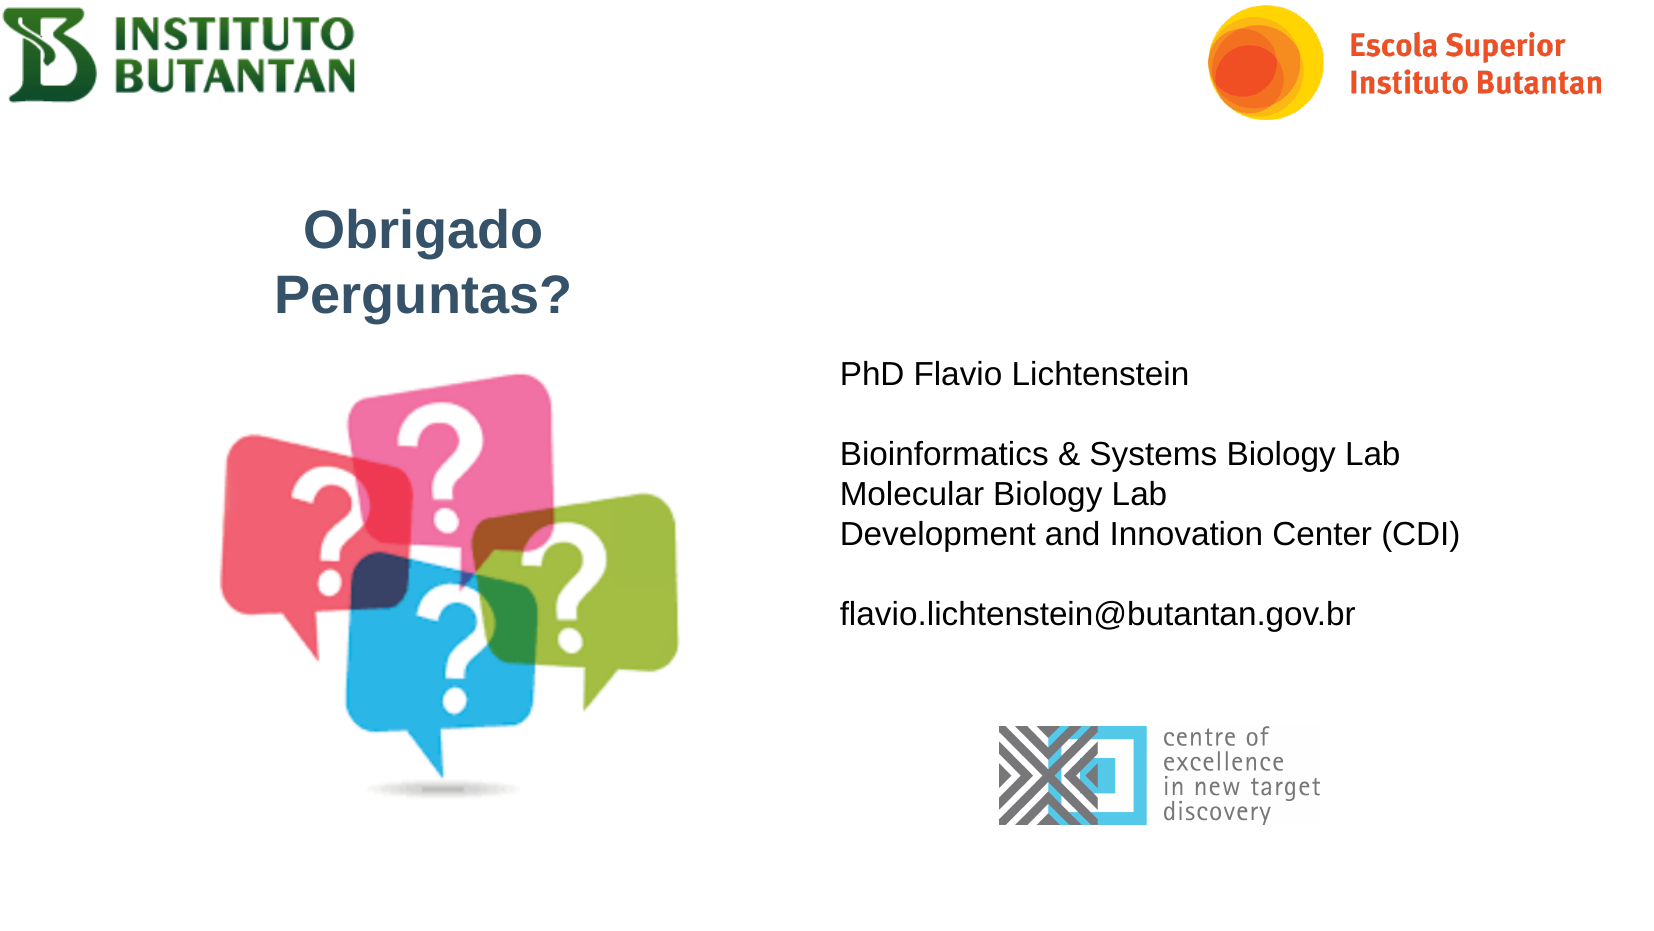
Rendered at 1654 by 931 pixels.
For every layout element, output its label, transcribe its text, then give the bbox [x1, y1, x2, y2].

text_box PhD Flavio Lichtenstein Bioinformatics & Systems Biology Lab Molecular Biology Lab Development and Innovation Center (CDI) flavio.lichtenstein@butantan.gov.br [824, 344, 1575, 658]
picture [999, 726, 1320, 825]
picture [1192, 0, 1642, 124]
text_box Obrigado Perguntas? [146, 187, 701, 365]
picture [206, 365, 701, 803]
picture [0, 0, 360, 110]
